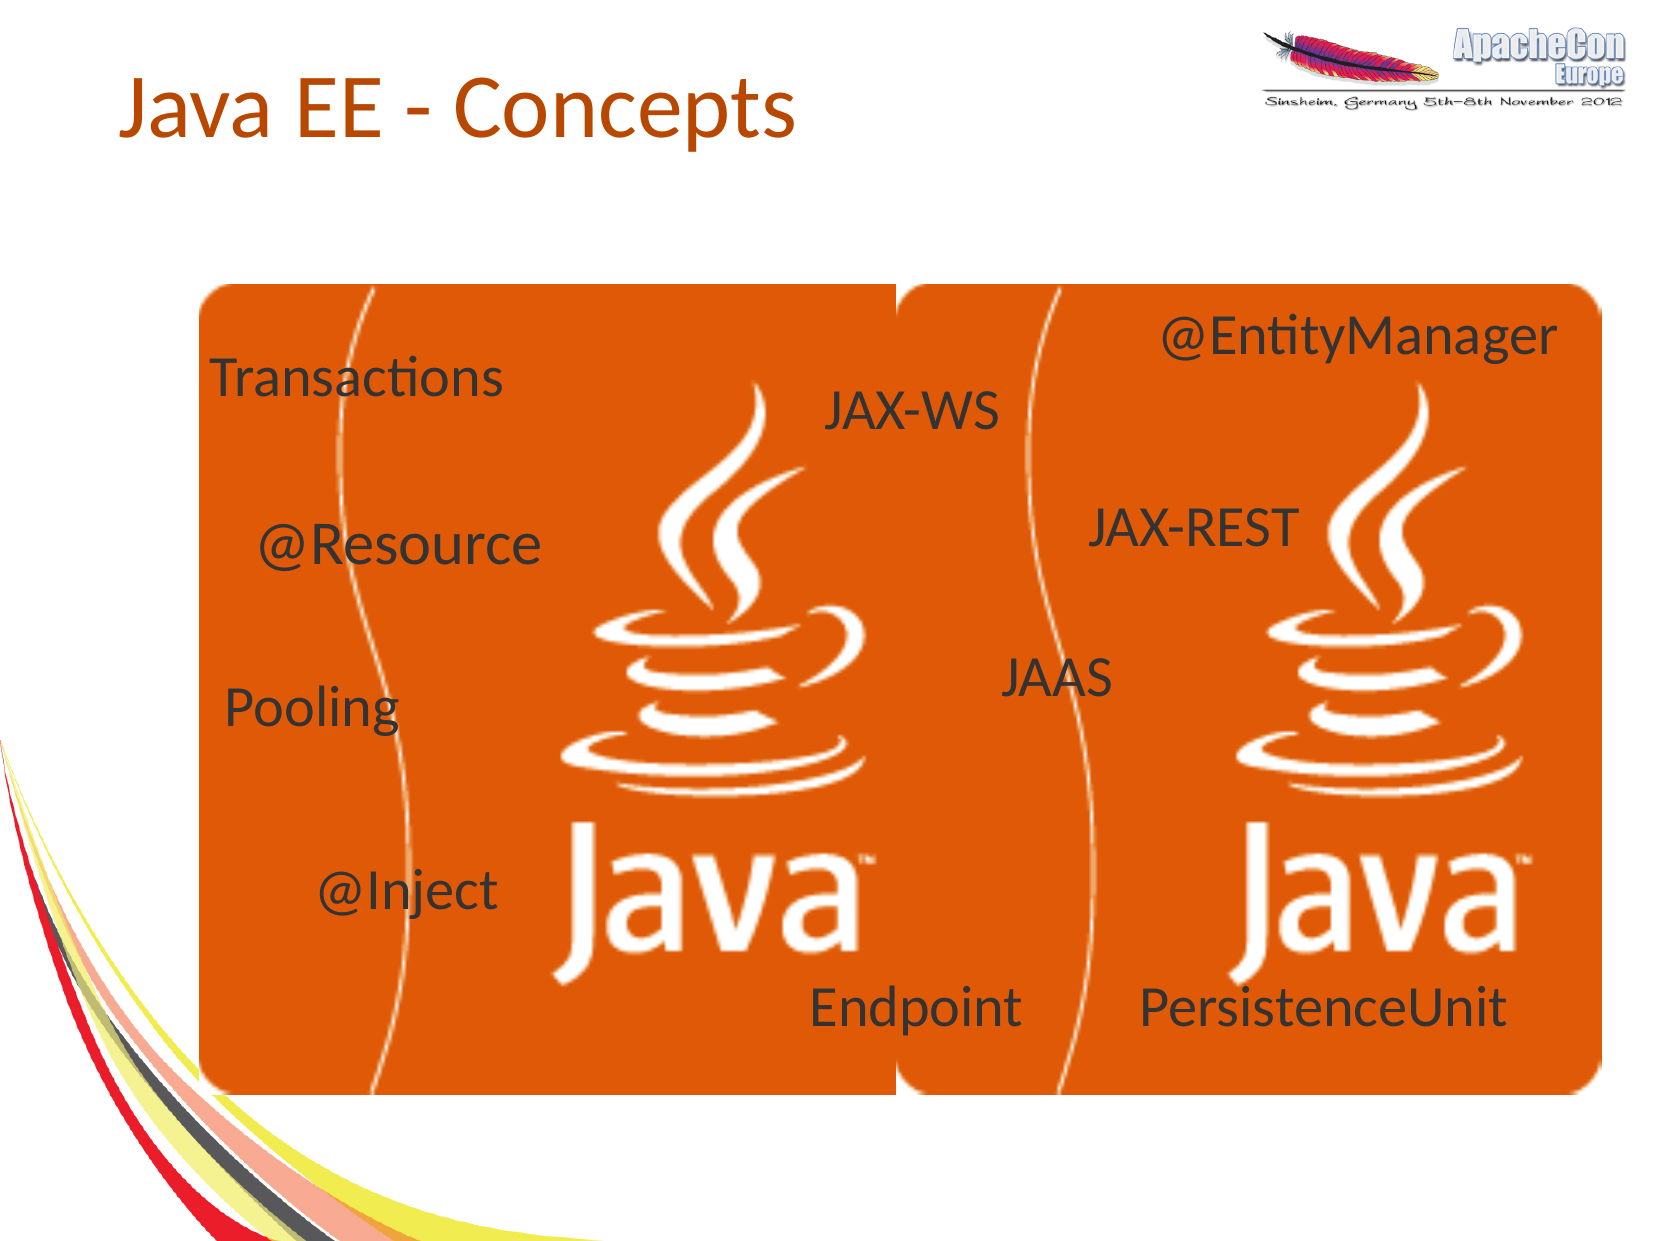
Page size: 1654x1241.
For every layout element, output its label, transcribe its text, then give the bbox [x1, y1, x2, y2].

text_box @Resource [240, 510, 560, 602]
text_box @EntityManager [1142, 303, 1576, 391]
picture [0, 0, 1654, 1241]
text_box JAX-REST [1073, 495, 1320, 582]
text_box Transactions [195, 345, 525, 432]
text_box @Inject [300, 858, 515, 946]
text_box Endpoint [795, 975, 1040, 1062]
title Java EE - Concepts [59, 59, 1418, 171]
text_box JAAS [986, 645, 1130, 732]
text_box PersistenceUnit [1125, 975, 1528, 1062]
text_box JAX-WS [810, 378, 1019, 466]
text_box Pooling [210, 675, 417, 762]
